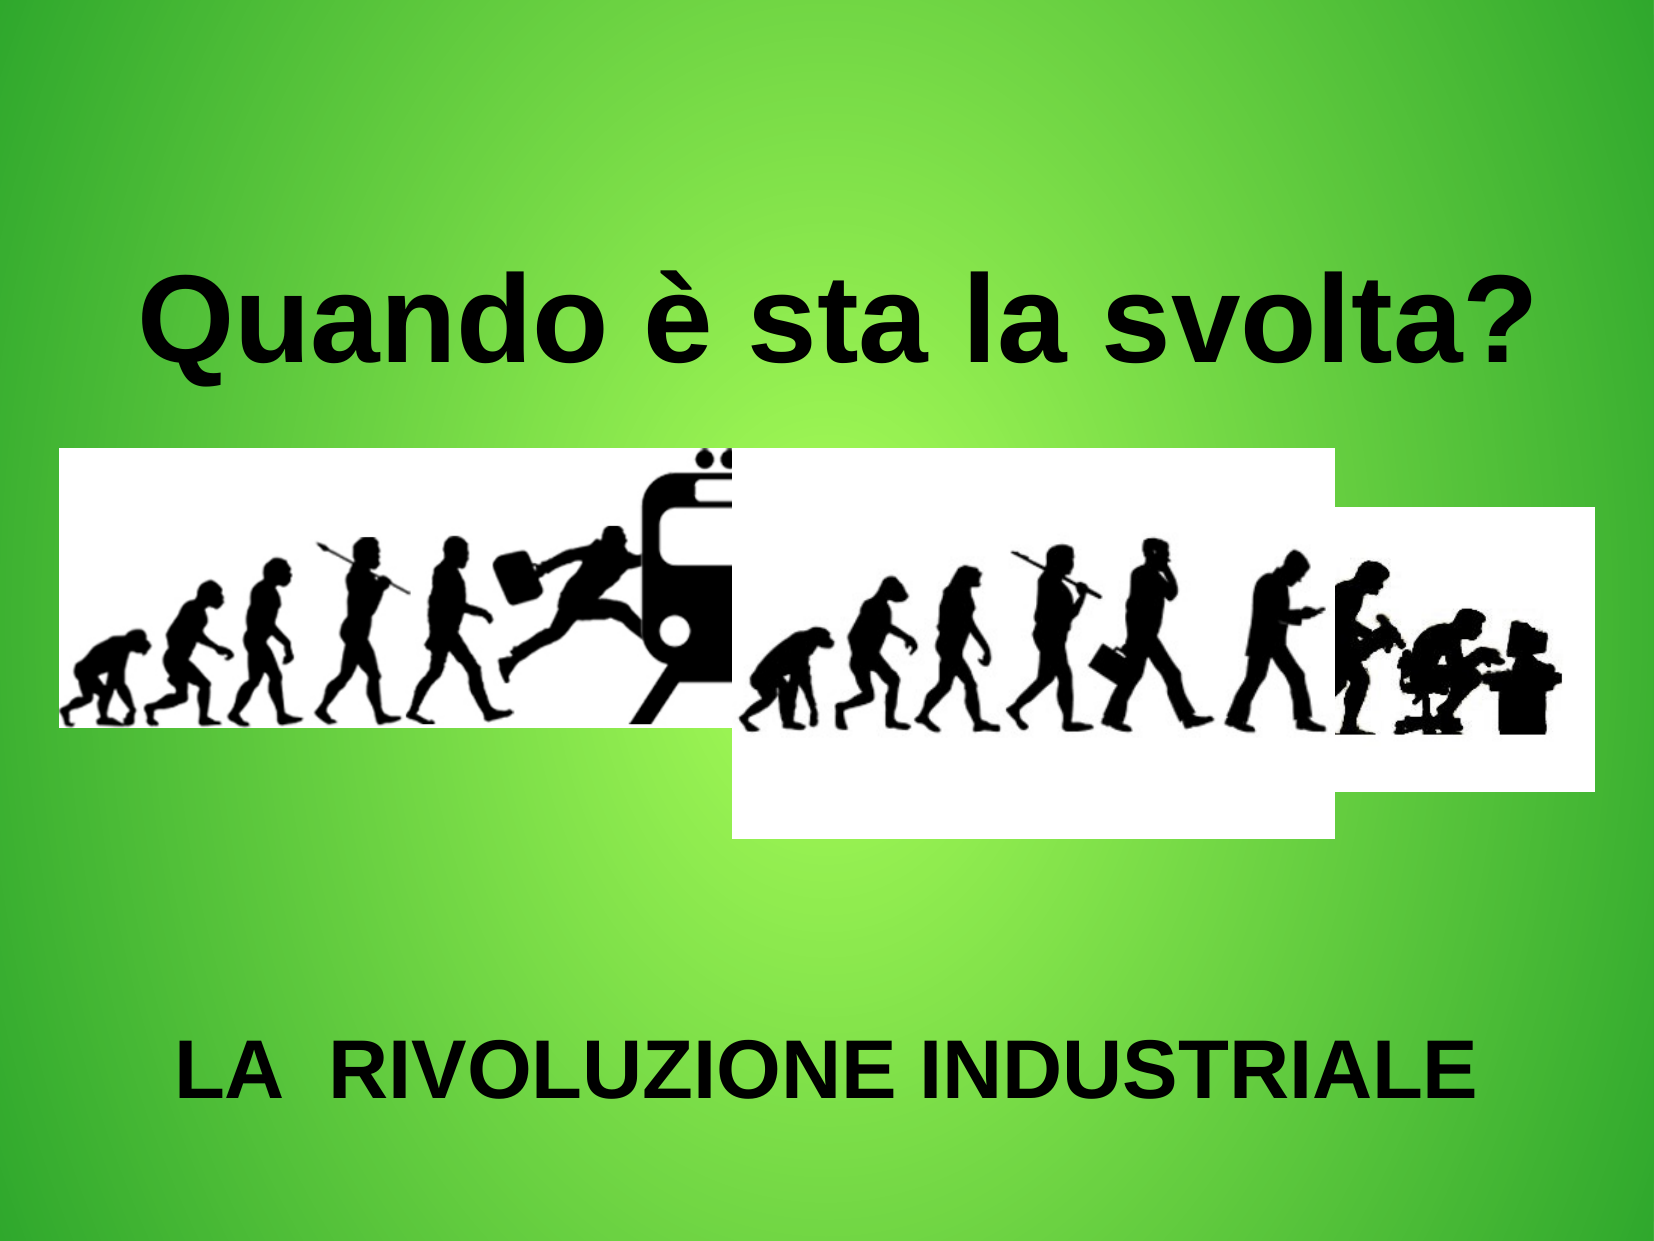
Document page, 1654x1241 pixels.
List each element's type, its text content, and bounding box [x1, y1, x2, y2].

text_box LA RIVOLUZIONE INDUSTRIALE [0, 1015, 1654, 1124]
subtitle Quando è sta la svolta? [94, 248, 1583, 390]
picture [59, 448, 1595, 839]
